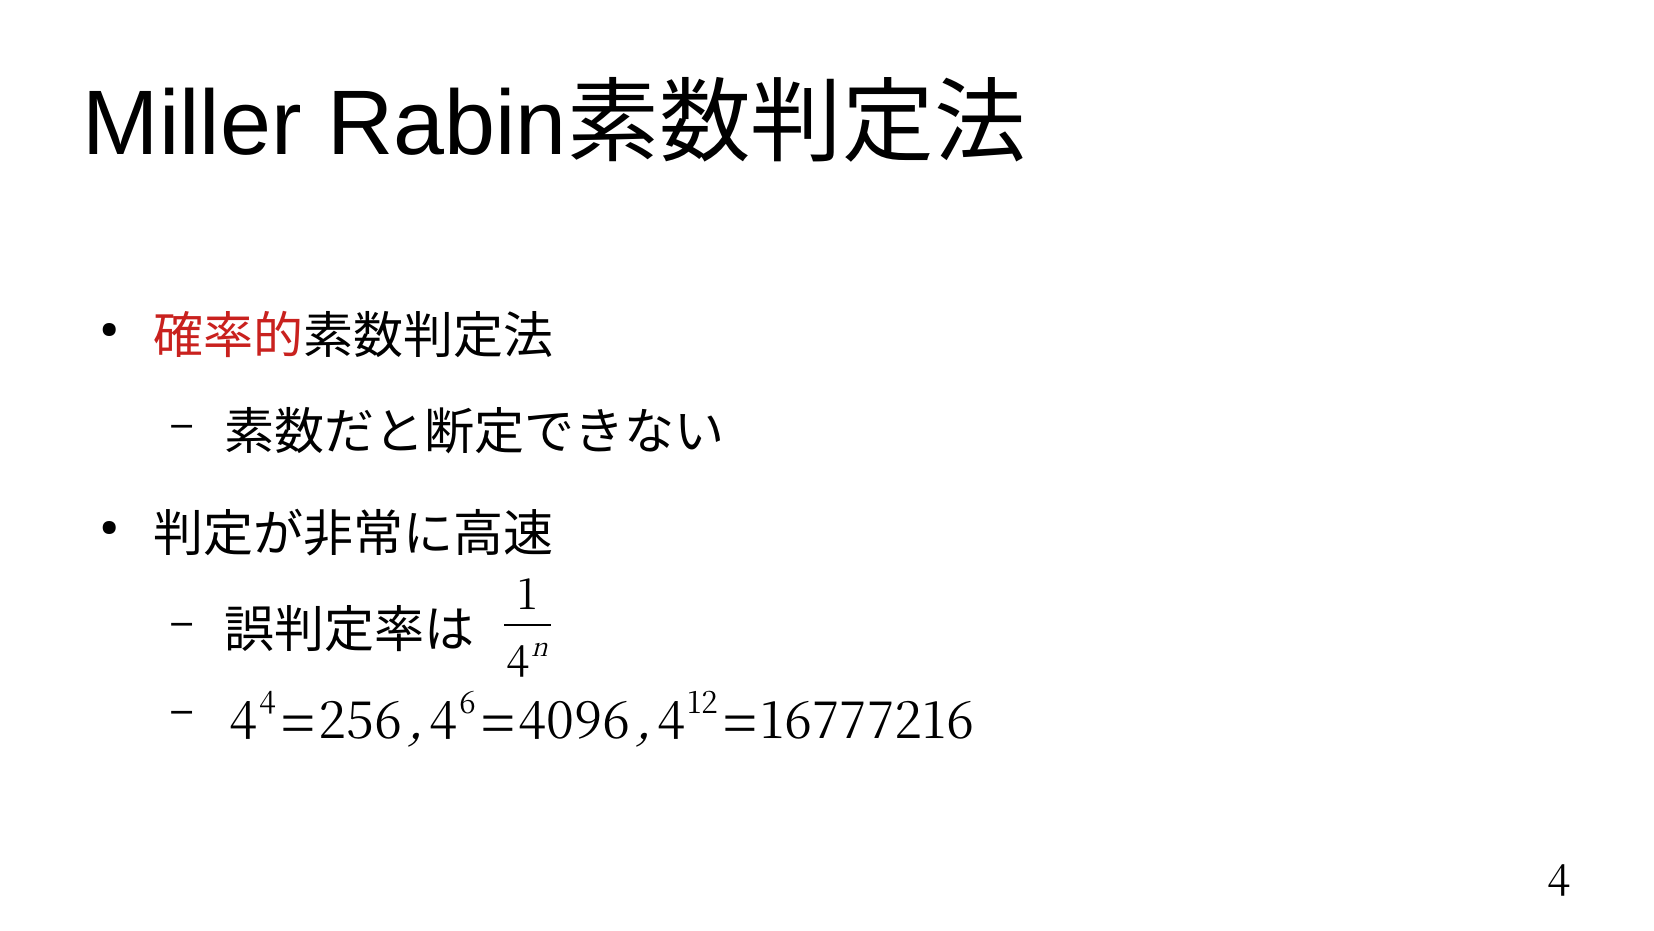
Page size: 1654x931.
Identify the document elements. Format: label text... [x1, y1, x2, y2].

title Miller Rabin素数判定法 [82, 37, 1571, 193]
chart [228, 561, 975, 753]
list 確率的素数判定法 素数だと断定できない 判定が非常に高速 誤判定率は [82, 295, 1571, 835]
